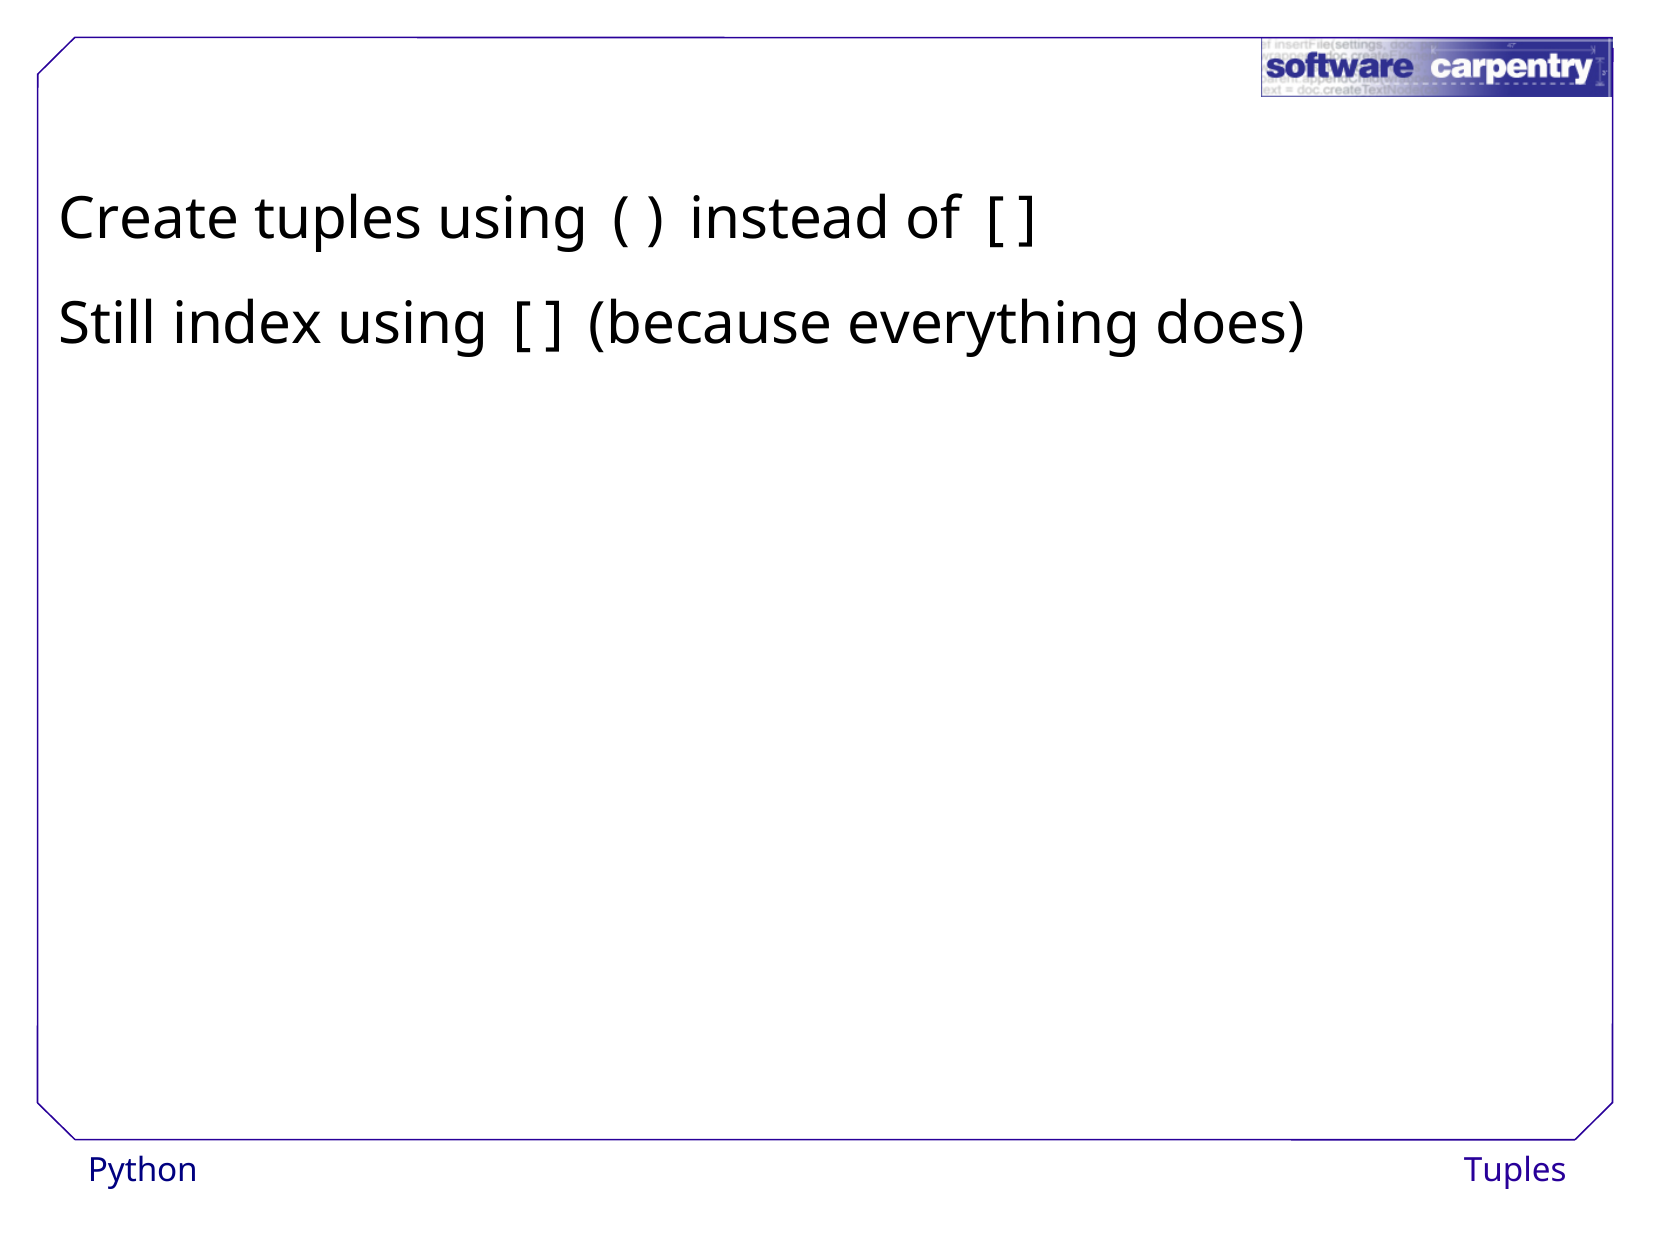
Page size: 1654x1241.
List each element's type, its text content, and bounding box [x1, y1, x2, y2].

picture [1261, 39, 1613, 97]
text_box Create tuples using () instead of [] Still index using [] (because everything does) [44, 137, 1470, 364]
